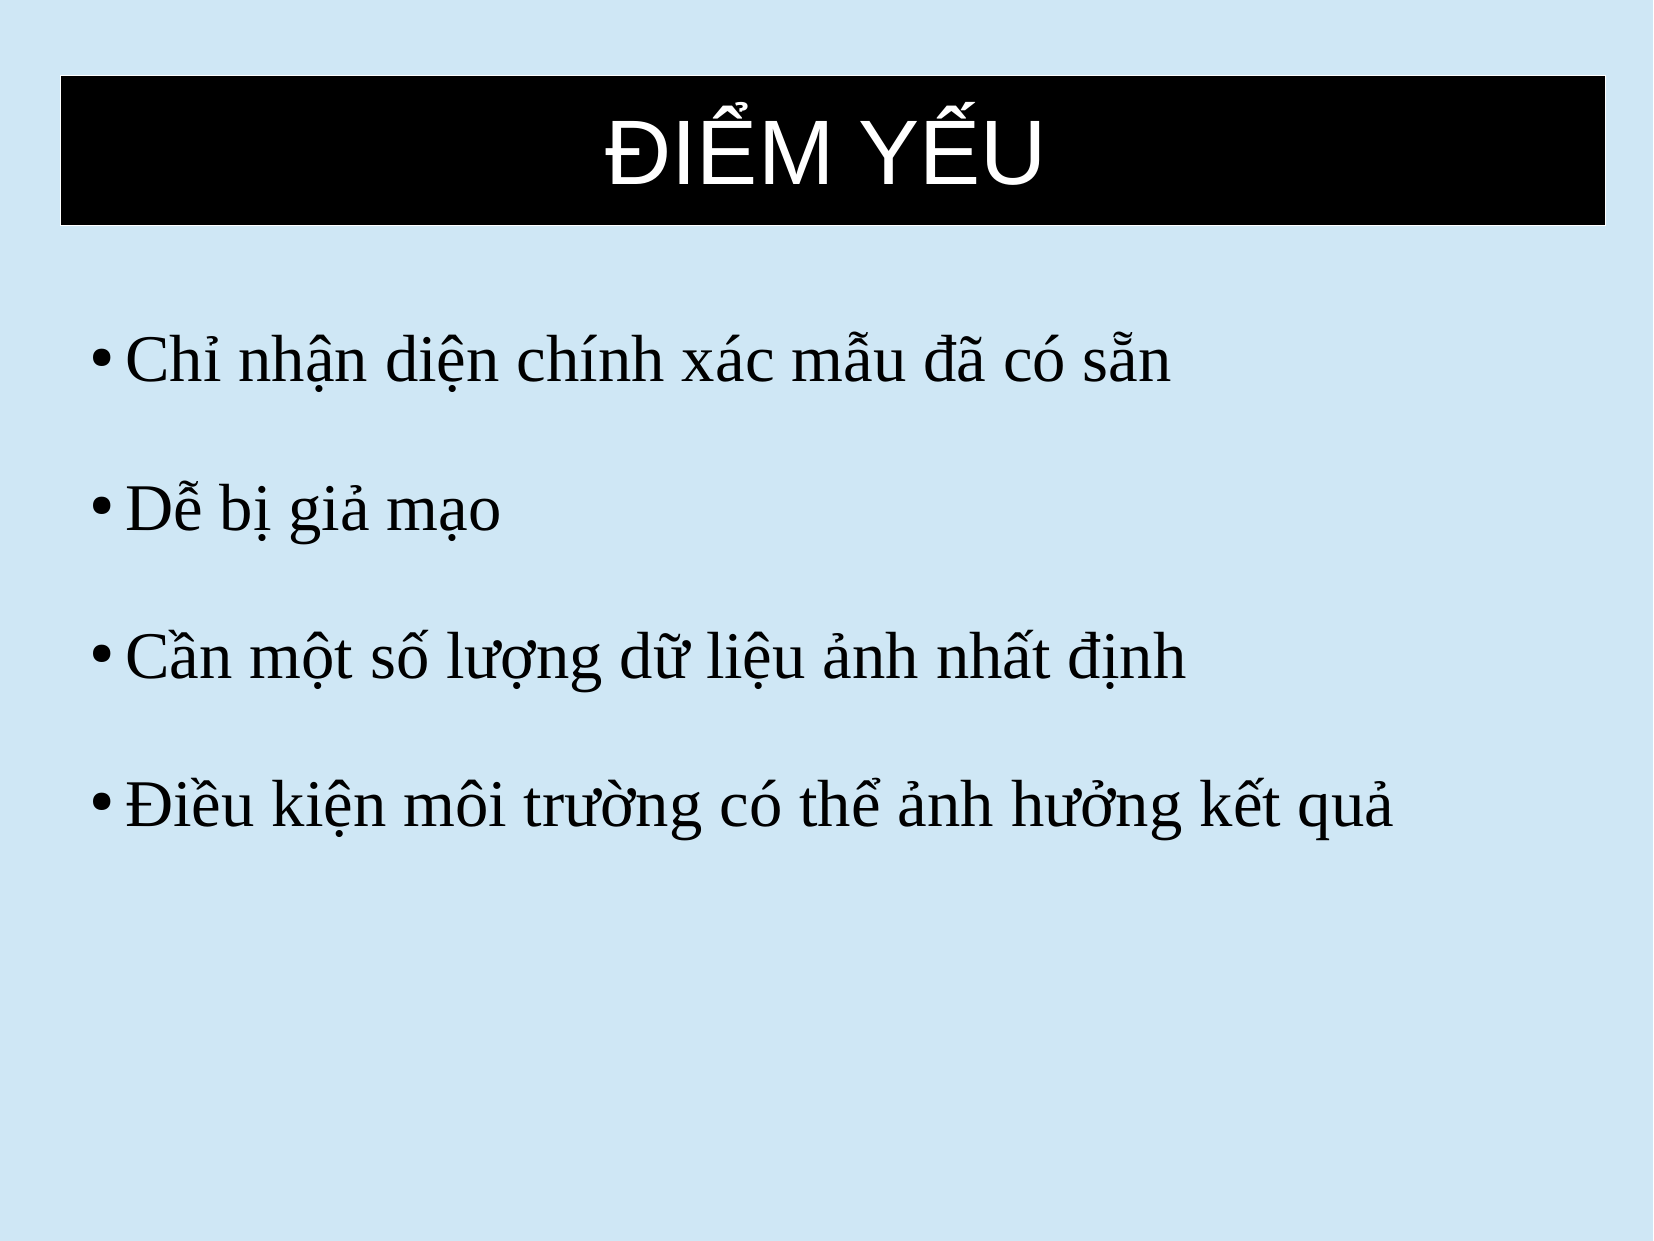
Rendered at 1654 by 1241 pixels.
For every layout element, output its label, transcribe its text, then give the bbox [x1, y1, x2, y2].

text_box Chỉ nhận diện chính xác mẫu đã có sẵn Dễ bị giả mạo Cần một số lượng dữ liệu ảnh nhất định Điều kiện môi trường có thể ảnh hưởng kết quả [75, 315, 1606, 849]
text_box [60, 75, 82, 226]
title ĐIỂM YẾU [82, 49, 1571, 257]
text_box [1571, 75, 1606, 226]
